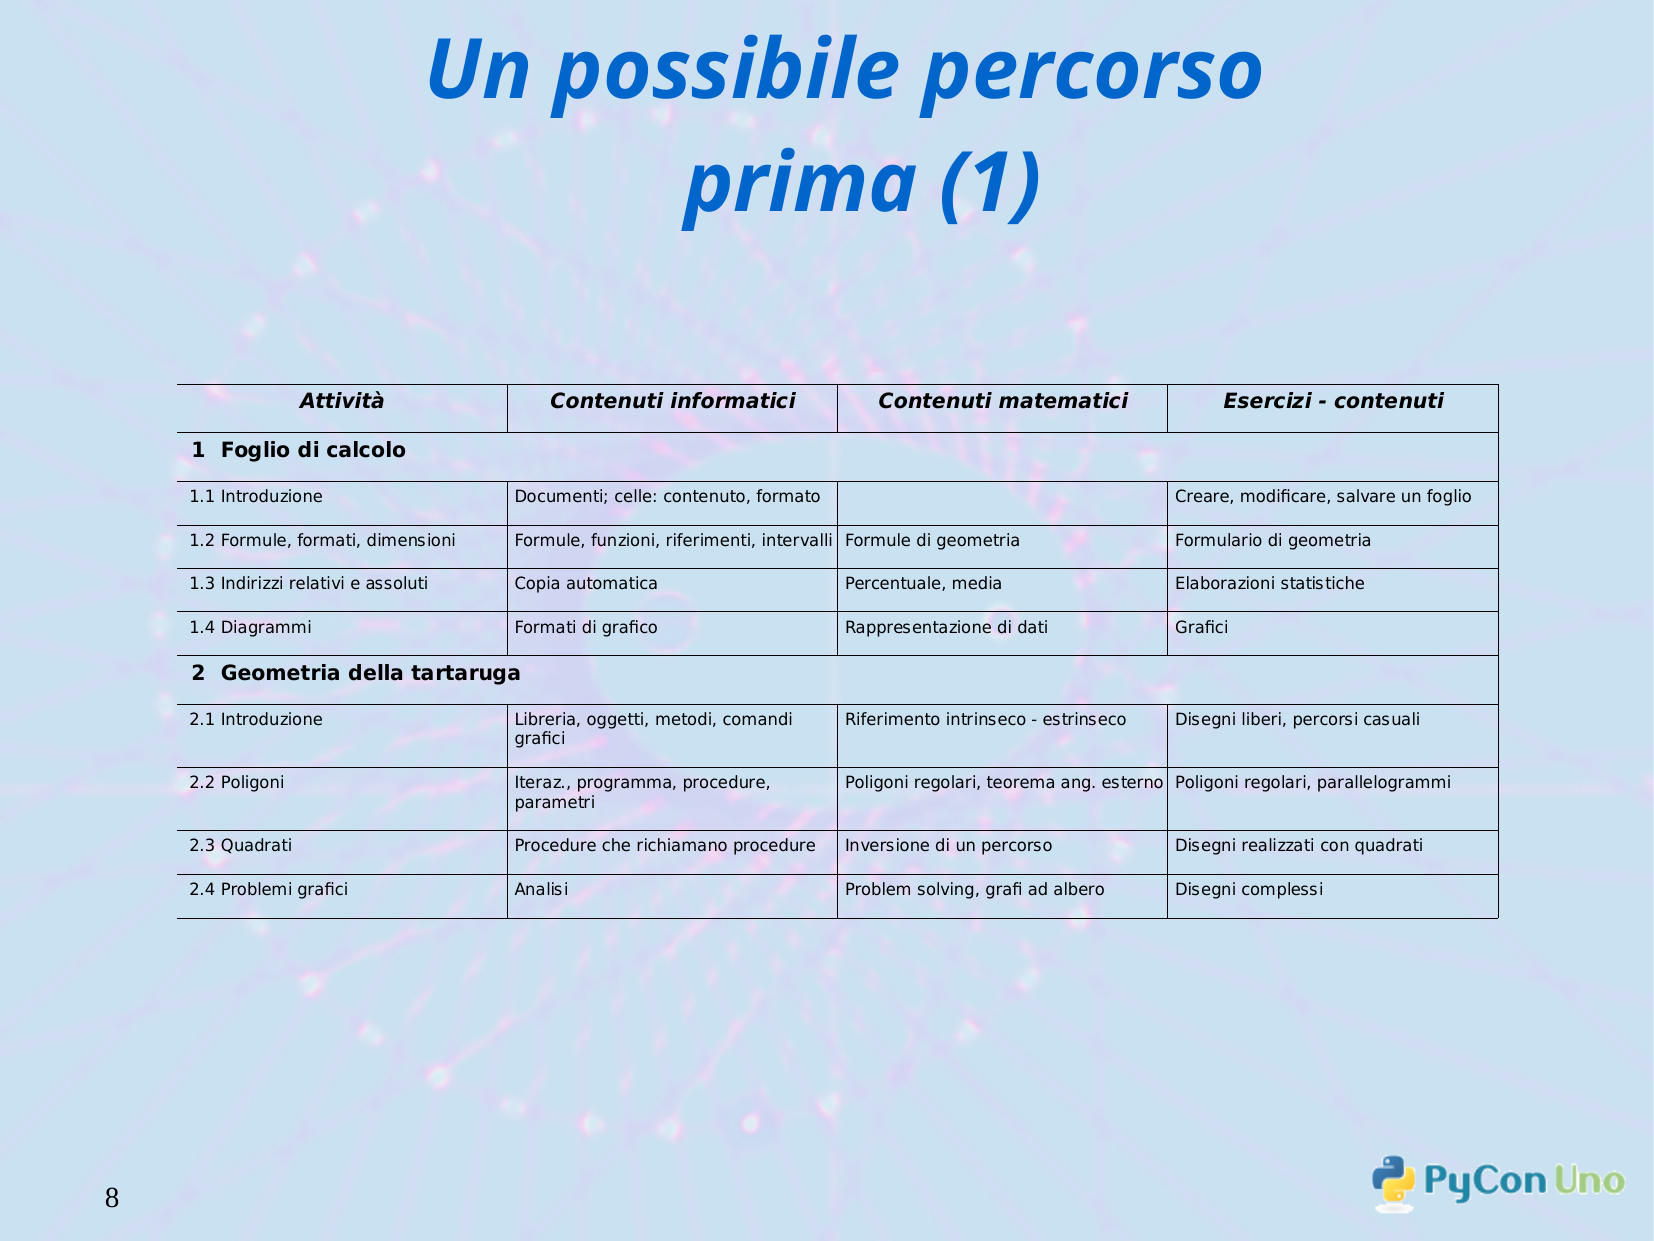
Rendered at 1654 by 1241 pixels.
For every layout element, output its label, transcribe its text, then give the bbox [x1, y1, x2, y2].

subtitle [118, 354, 1506, 1123]
picture [0, 0, 1654, 1241]
title Un possibile percorso prima (1) [139, 19, 1552, 227]
